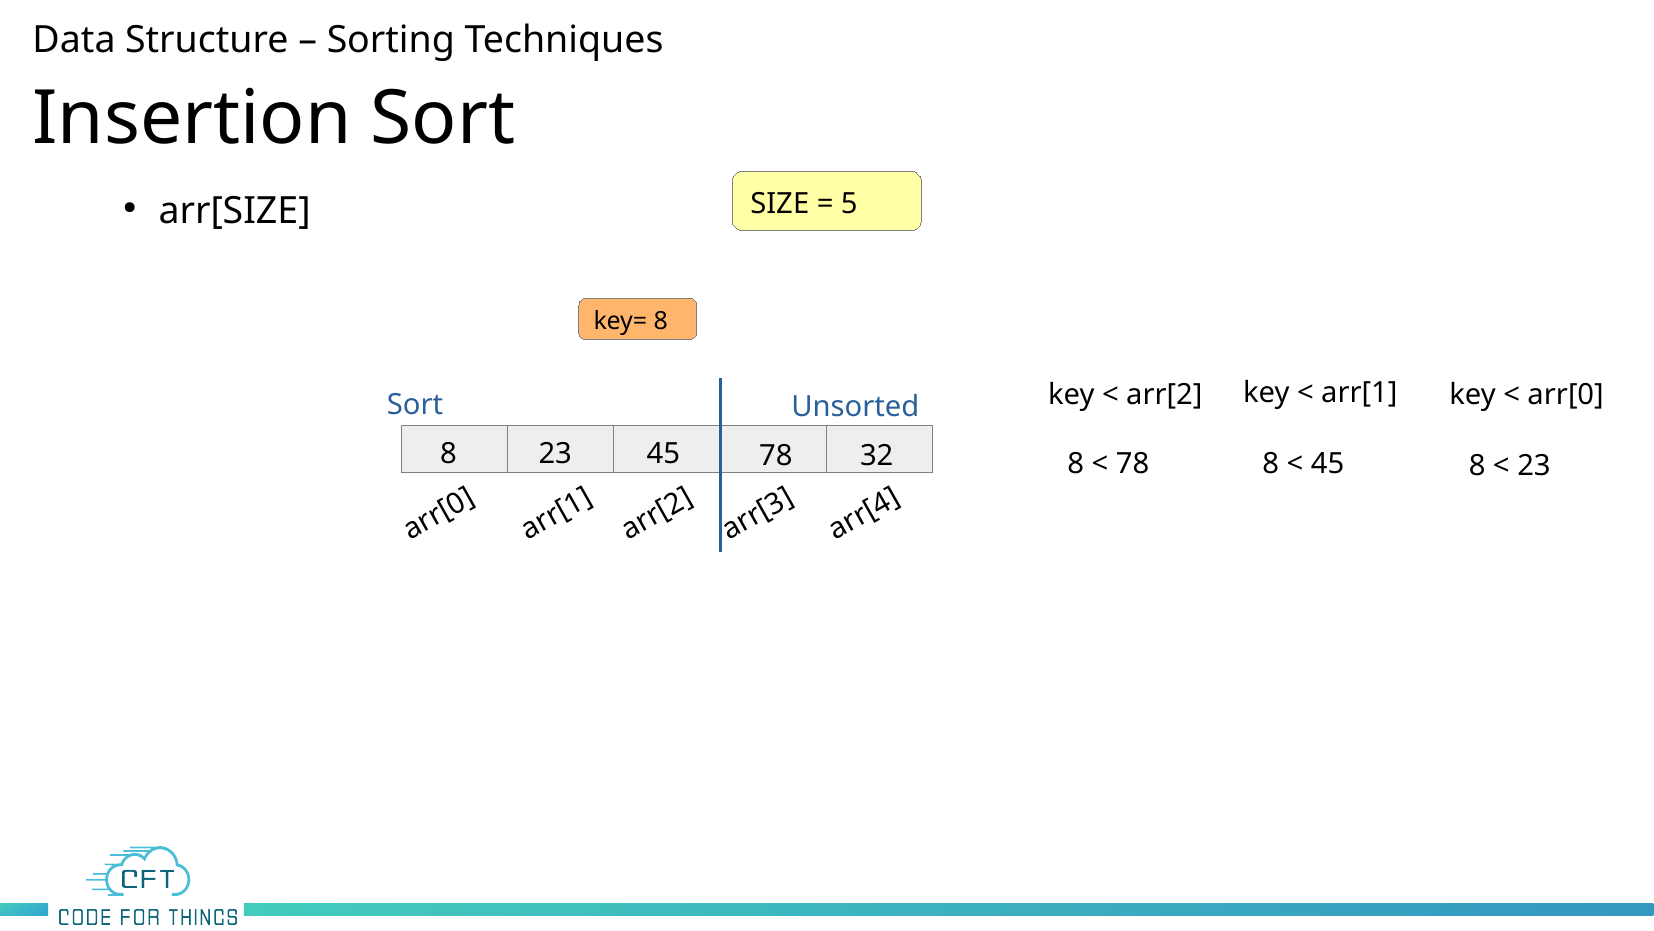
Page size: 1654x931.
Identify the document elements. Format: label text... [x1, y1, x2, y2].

title Data Structure – Sorting Techniques Insertion Sort [32, 12, 1184, 166]
picture [59, 846, 237, 925]
text_box arr[SIZE] [108, 176, 353, 243]
text_box [591, 425, 631, 473]
text_box arr[2] [722, 475, 733, 499]
text_box key < arr[2] [1033, 365, 1241, 415]
text_box key < arr[0] [1434, 366, 1642, 416]
text_box [912, 437, 933, 473]
text_box arr[3] [696, 455, 839, 566]
text_box key= 8 [578, 295, 698, 340]
text_box Sort [372, 375, 479, 425]
text_box [401, 425, 425, 473]
text_box [732, 171, 922, 231]
text_box [492, 425, 523, 473]
text_box Unsorted [776, 377, 977, 437]
text_box key < arr[1] [1228, 364, 1436, 414]
text_box [812, 437, 845, 473]
text_box 32 [845, 437, 912, 477]
text_box arr[4] [806, 450, 957, 587]
text_box 8 < 45 [1240, 435, 1399, 485]
text_box 8 < 23 [1446, 437, 1605, 487]
text_box SIZE = 5 [735, 175, 916, 225]
text_box 8 < 78 [1045, 435, 1204, 485]
text_box 78 [744, 427, 812, 477]
text_box [722, 425, 776, 473]
text_box arr[0] [377, 454, 519, 566]
text_box arr[2] [596, 467, 719, 566]
text_box 8 [425, 425, 492, 475]
text_box 45 [631, 425, 718, 475]
text_box 23 [523, 425, 591, 475]
text_box arr[1] [495, 450, 632, 587]
